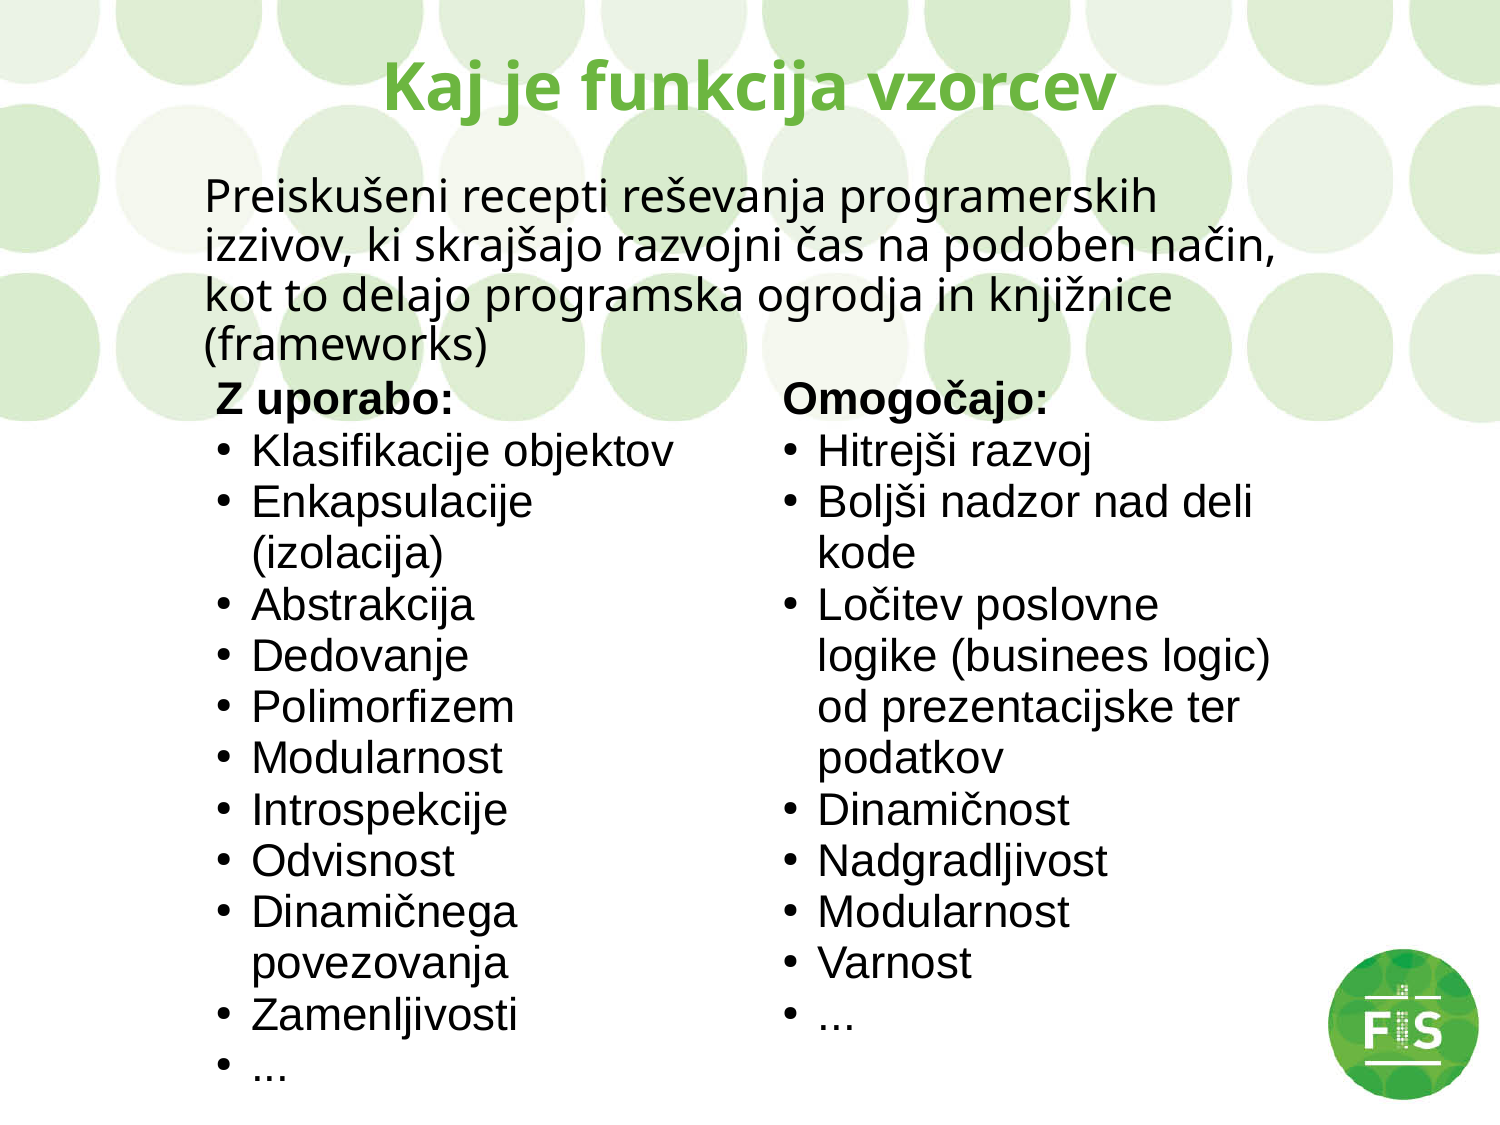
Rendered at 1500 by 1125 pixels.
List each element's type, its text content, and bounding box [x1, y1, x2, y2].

title Kaj je funkcija vzorcev [75, 45, 1425, 233]
list Preiskušeni recepti reševanja programerskih izzivov, ki skrajšajo razvojni čas na podoben način, kot to delajo programska ogrodja in knjižnice (frameworks) [118, 165, 1323, 461]
text_box Z uporabo: Klasifikacije objektov Enkapsulacije (izolacija) Abstrakcija Dedovanje Polimorfizem Modularnost Introspekcije Odvisnost Dinamičnega povezovanja Zamenljivosti ... [200, 366, 734, 1125]
text_box Omogočajo: Hitrejši razvoj Boljši nadzor nad deli kode Ločitev poslovne logike (businees logic) od prezentacijske ter podatkov Dinamičnost Nadgradljivost Modularnost Varnost ... [767, 366, 1301, 1048]
picture [0, 0, 1500, 1125]
